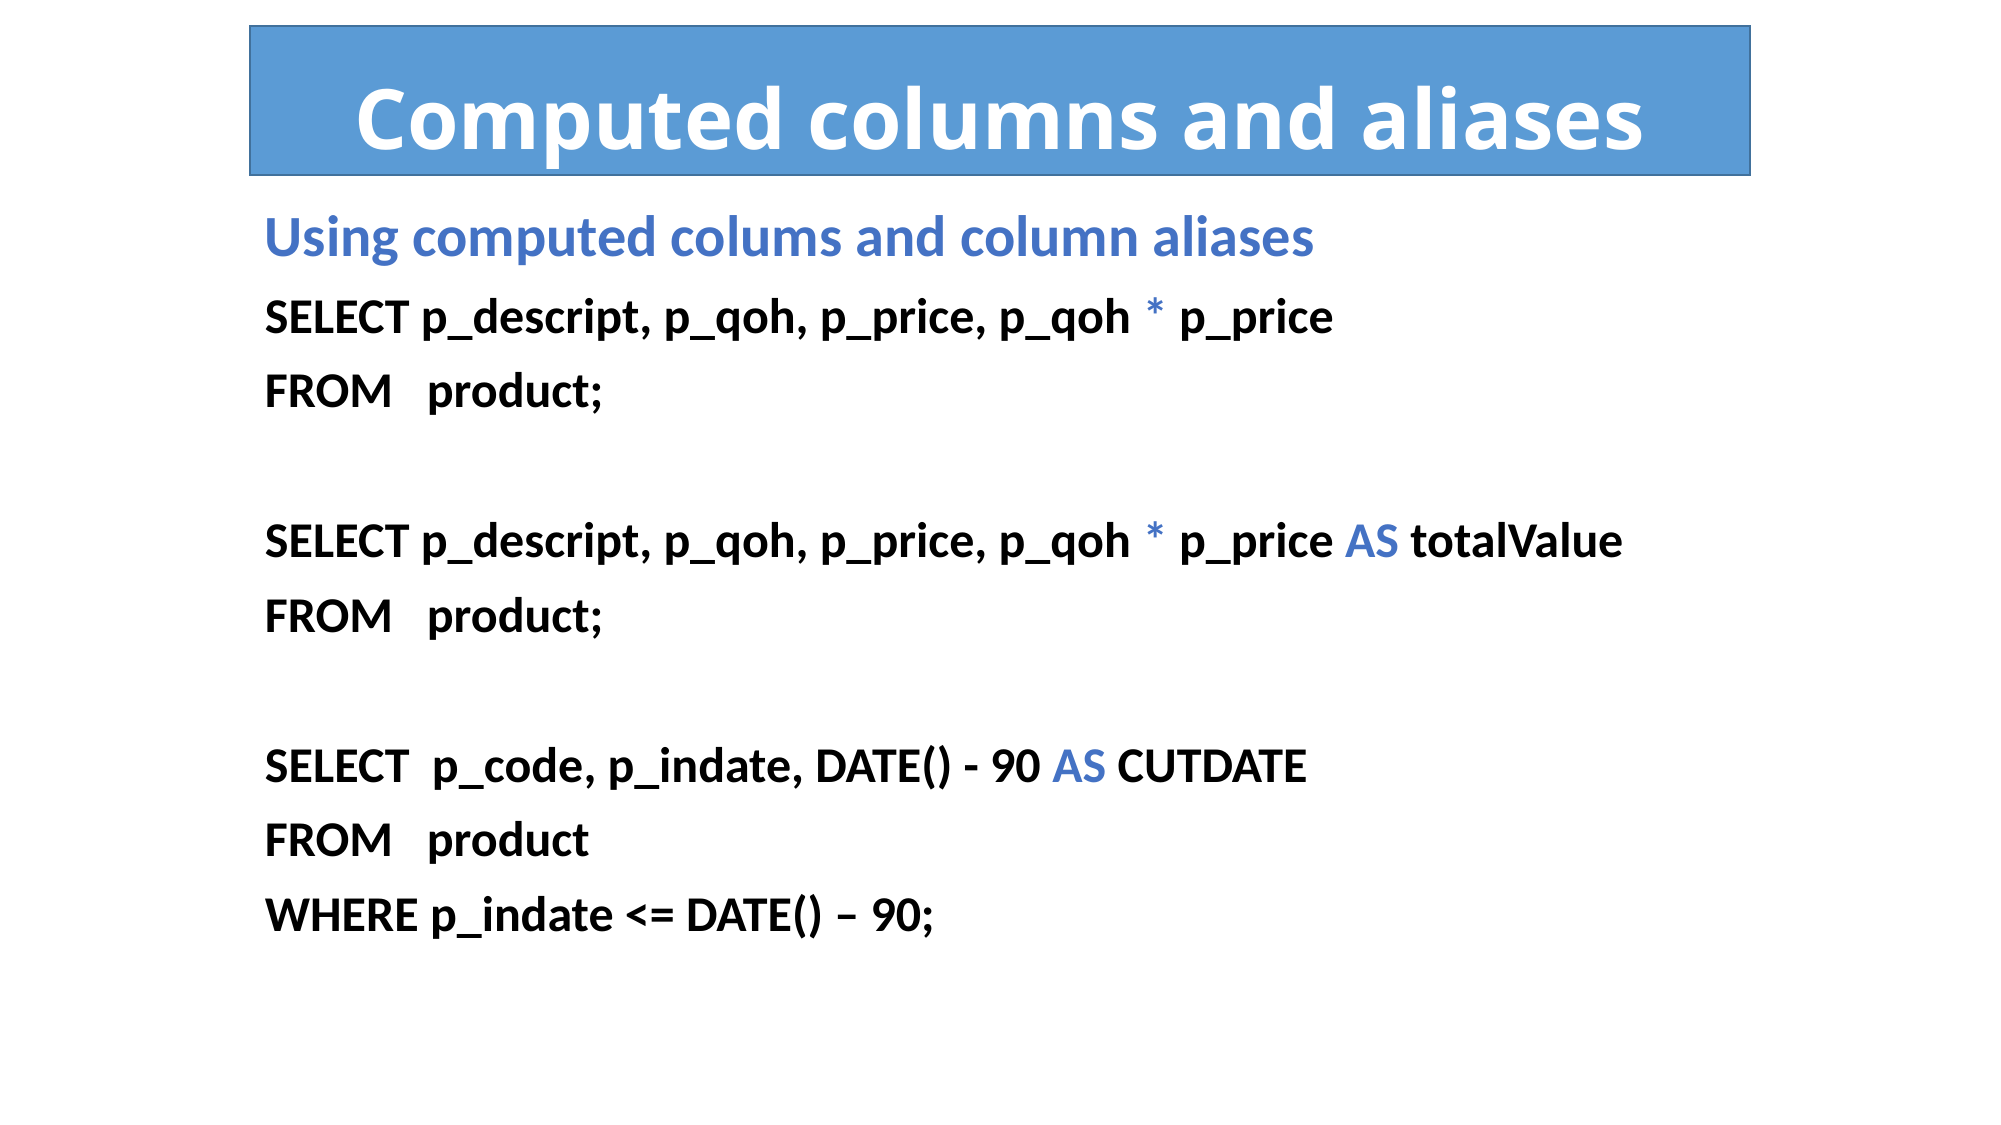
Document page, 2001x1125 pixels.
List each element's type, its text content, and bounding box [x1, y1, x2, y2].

title Computed columns and aliases [249, 26, 1750, 176]
subtitle Using computed colums and column aliases SELECT p_descript, p_qoh, p_price, p_qoh * p_price FROM product; SELECT p_descript, p_qoh, p_price, p_qoh * p_price AS totalValue FROM product; SELECT p_code, p_indate, DATE() - 90 AS CUTDATE FROM product WHERE p_indate <= DATE() – 90; [249, 198, 1750, 1087]
